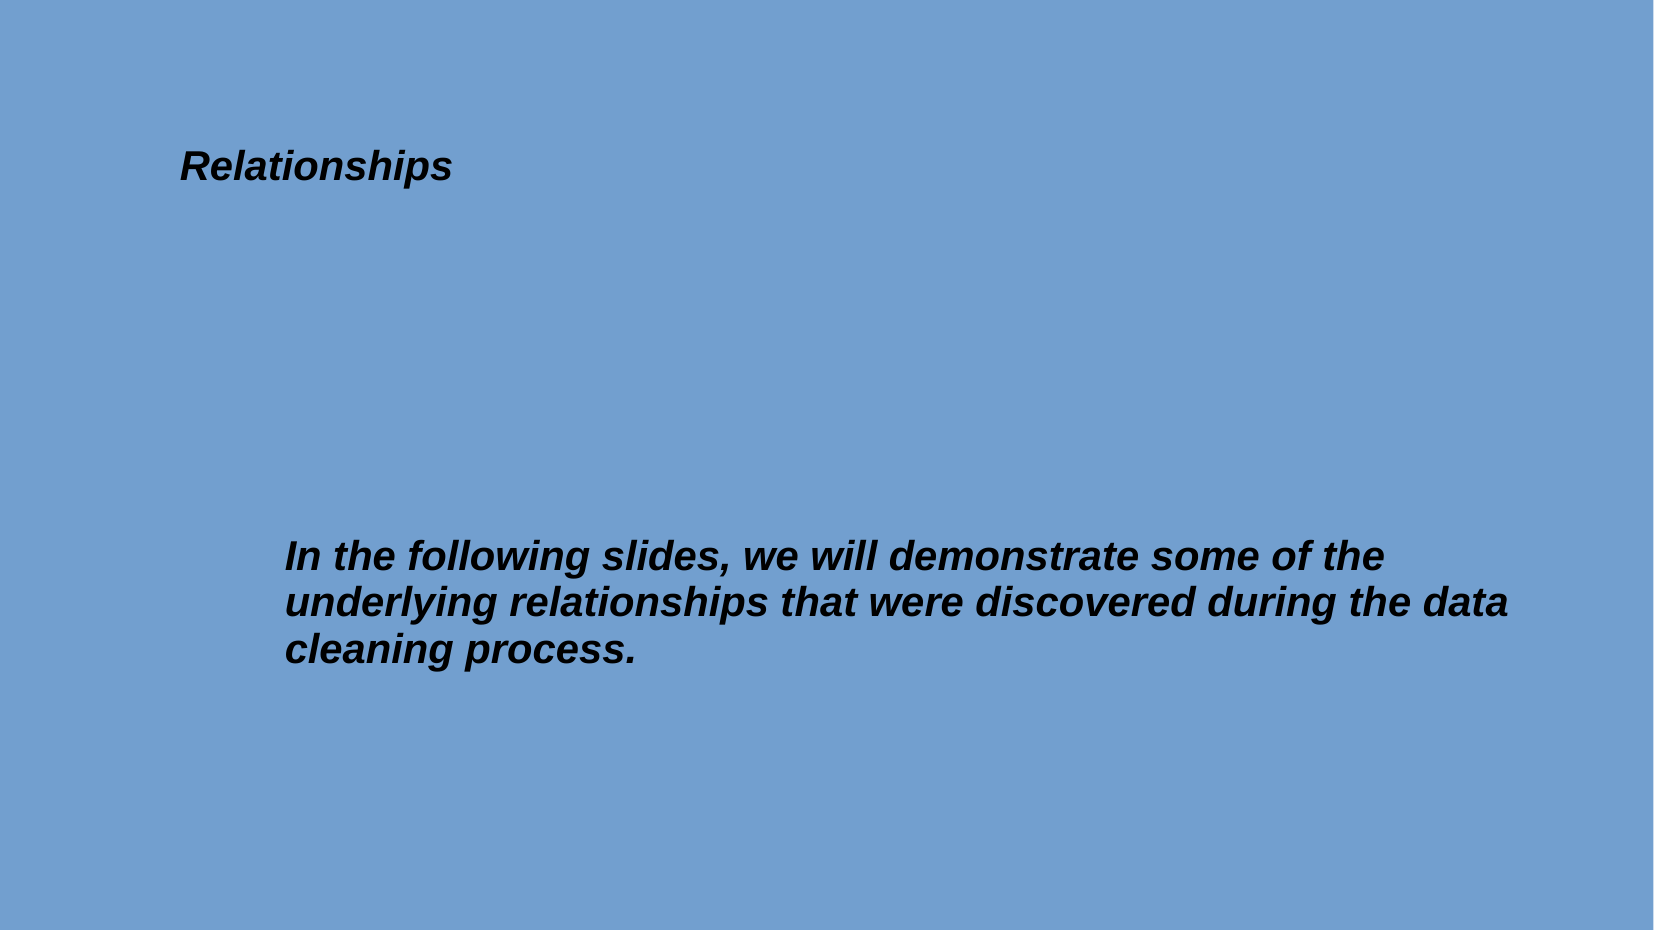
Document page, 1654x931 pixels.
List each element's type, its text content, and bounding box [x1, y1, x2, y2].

text_box In the following slides, we will demonstrate some of the underlying relationships that were discovered during the data cleaning process. [270, 525, 1531, 721]
text_box Relationships [165, 135, 631, 197]
